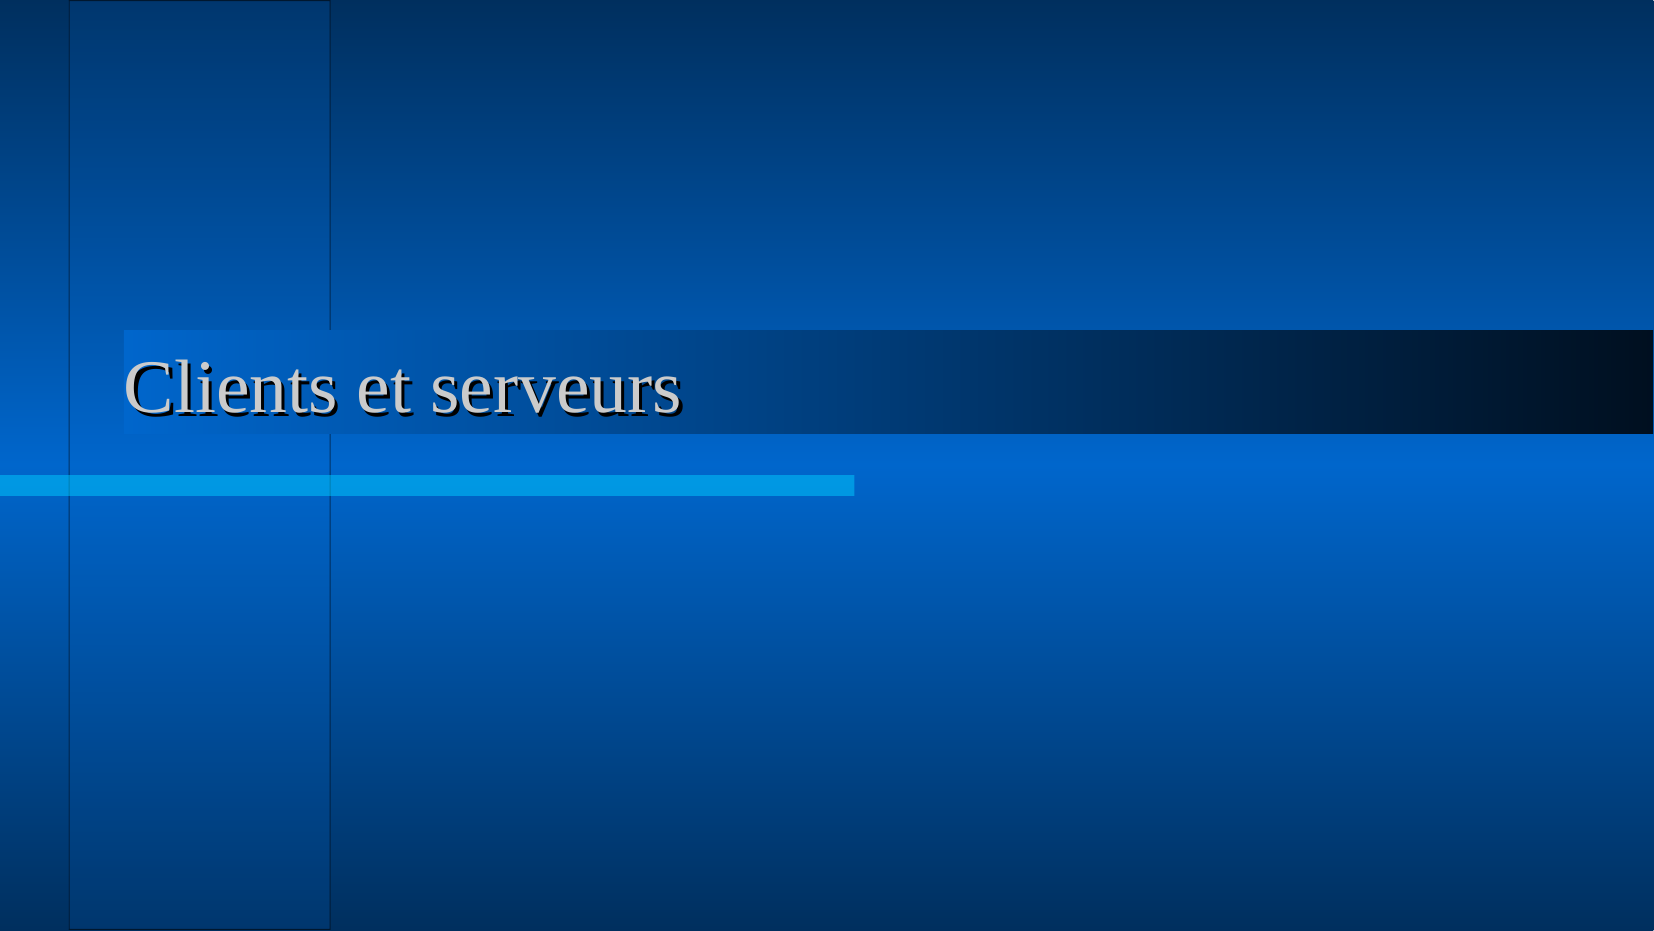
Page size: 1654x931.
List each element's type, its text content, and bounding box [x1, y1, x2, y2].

title Clients et serveurs [123, 290, 1530, 485]
